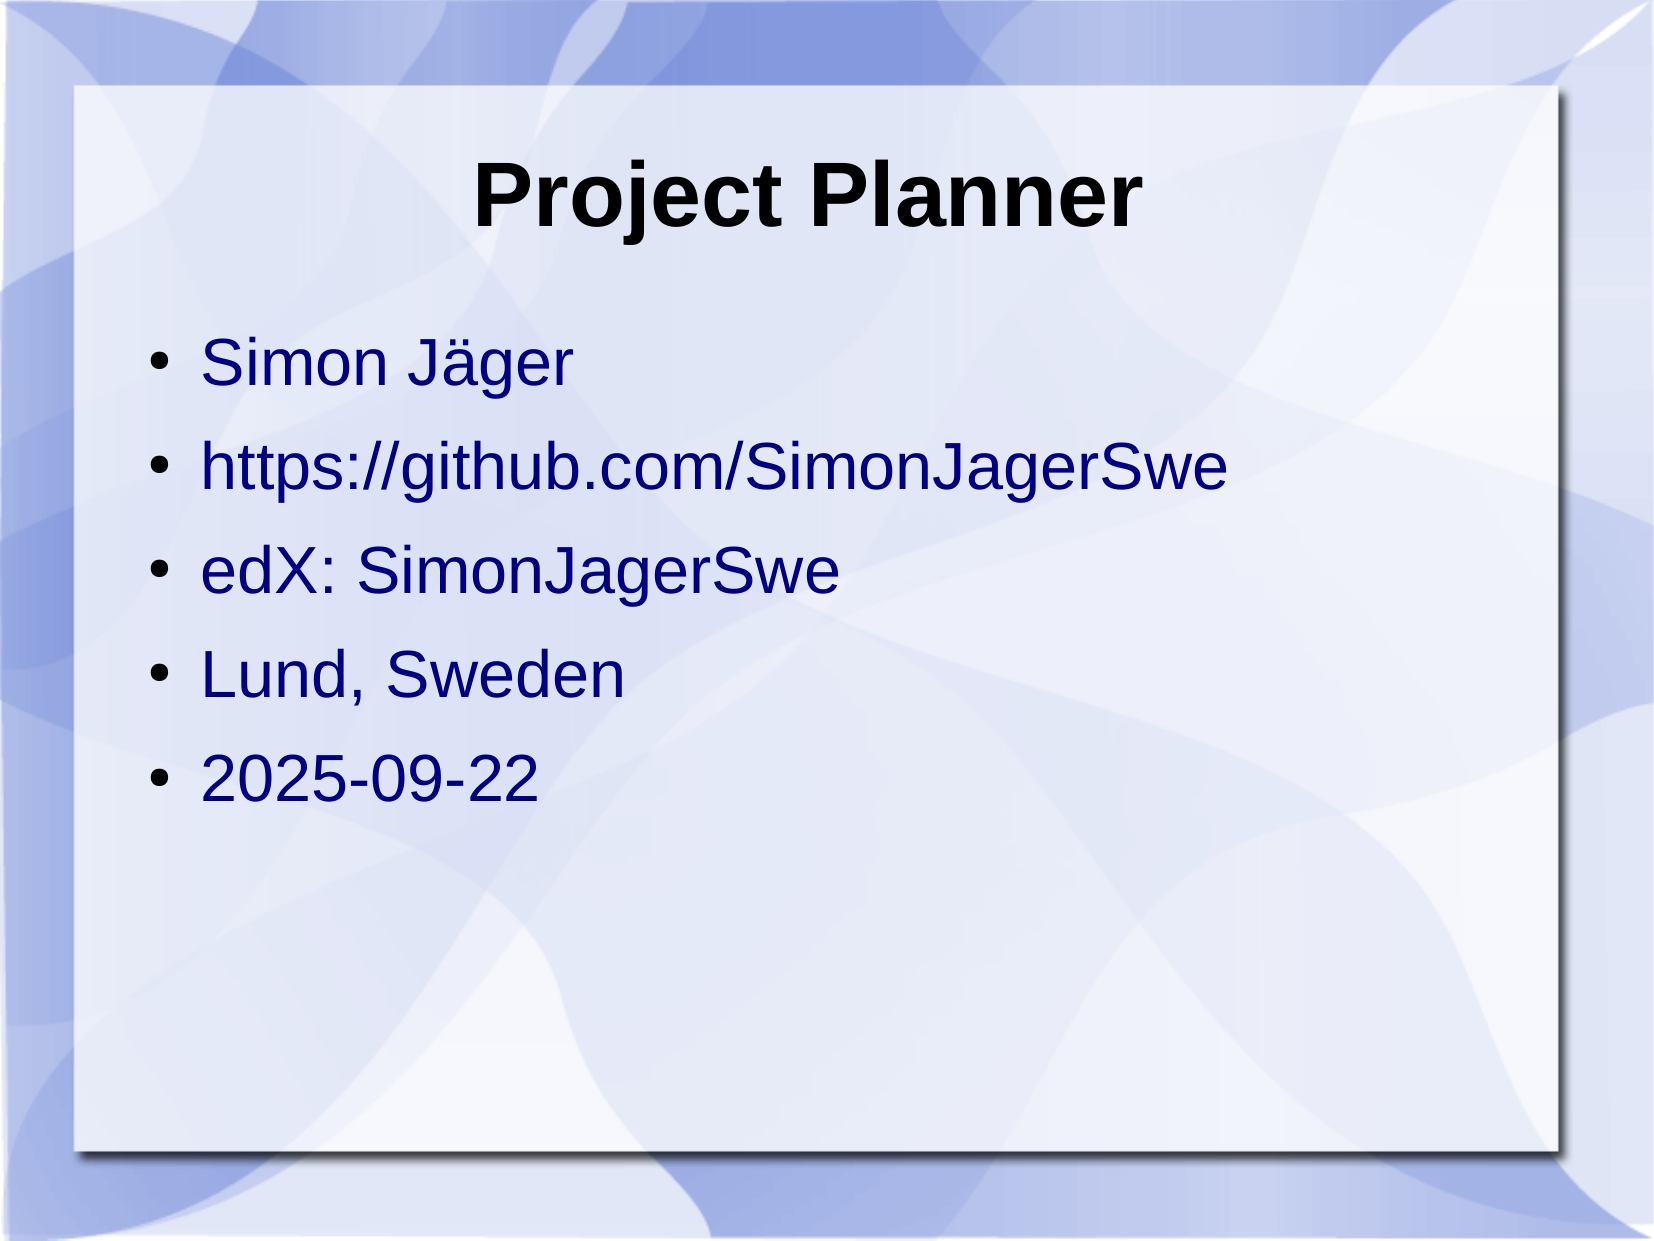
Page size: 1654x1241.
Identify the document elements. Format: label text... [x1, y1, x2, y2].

picture [0, 0, 1654, 1241]
list Simon Jäger https://github.com/SimonJagerSwe edX: SimonJagerSwe Lund, Sweden 2025-09-22 [129, 324, 1489, 975]
title Project Planner [82, 90, 1536, 298]
